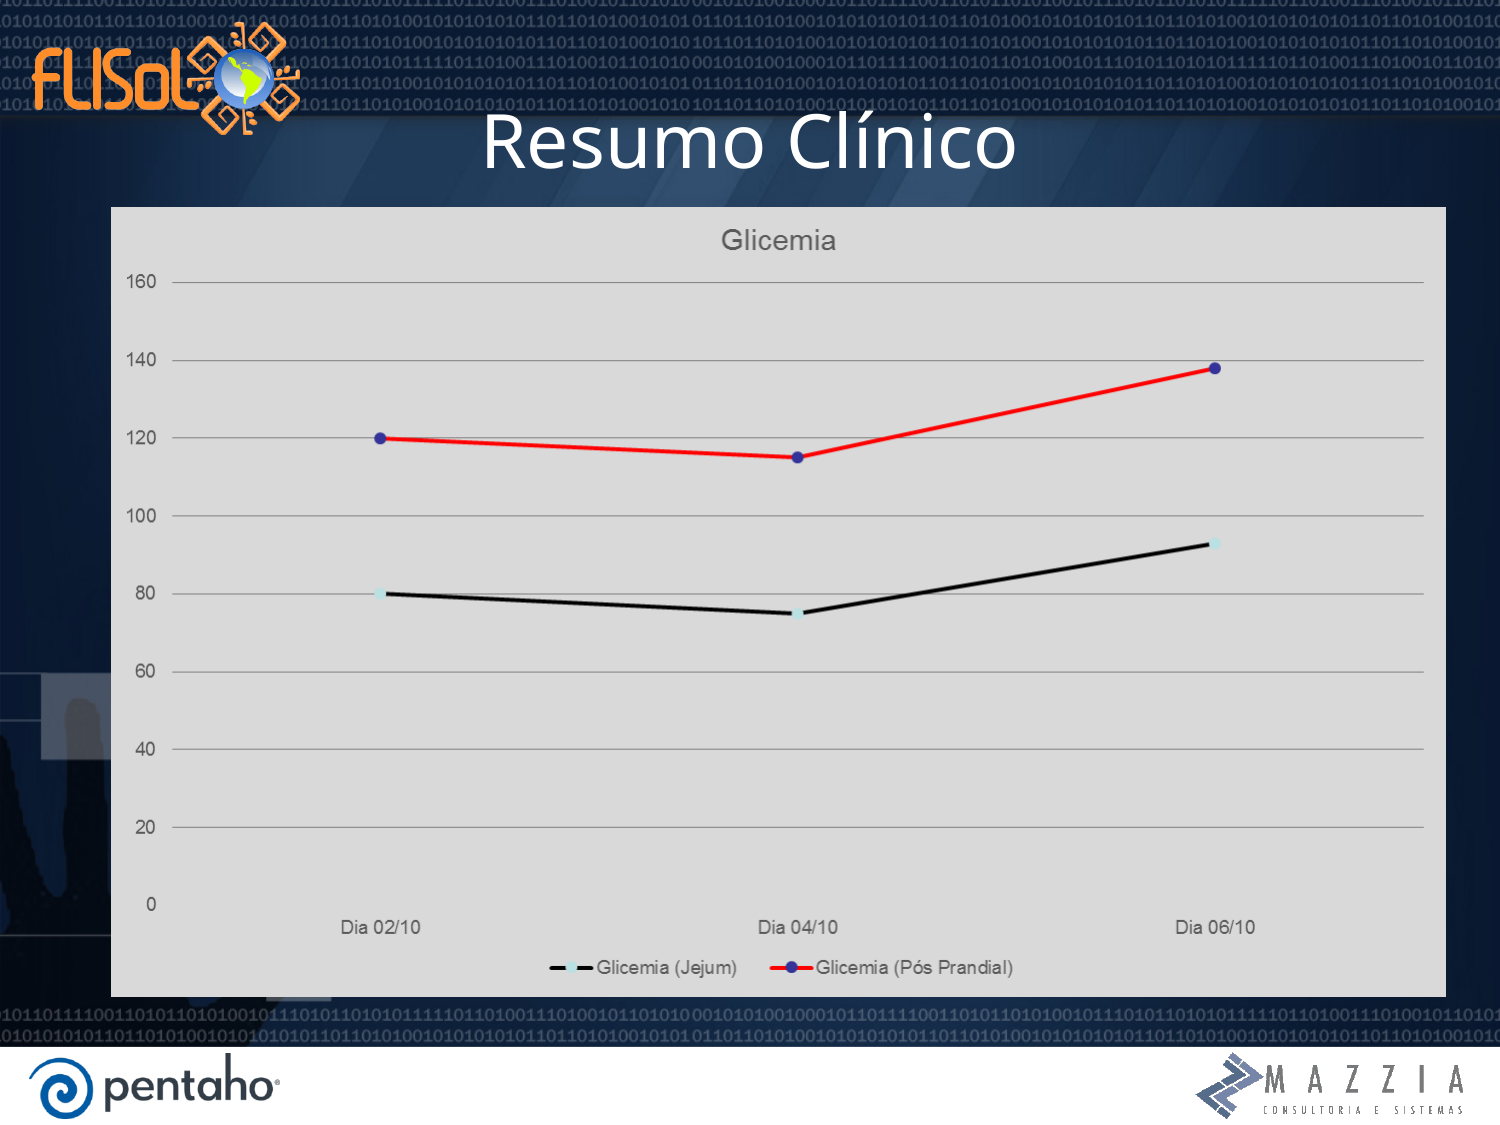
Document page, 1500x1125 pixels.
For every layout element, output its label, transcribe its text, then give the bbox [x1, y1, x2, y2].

picture [0, 0, 1500, 1046]
picture [29, 1053, 280, 1119]
picture [1195, 1052, 1463, 1119]
title Resumo Clínico [75, 45, 1426, 233]
